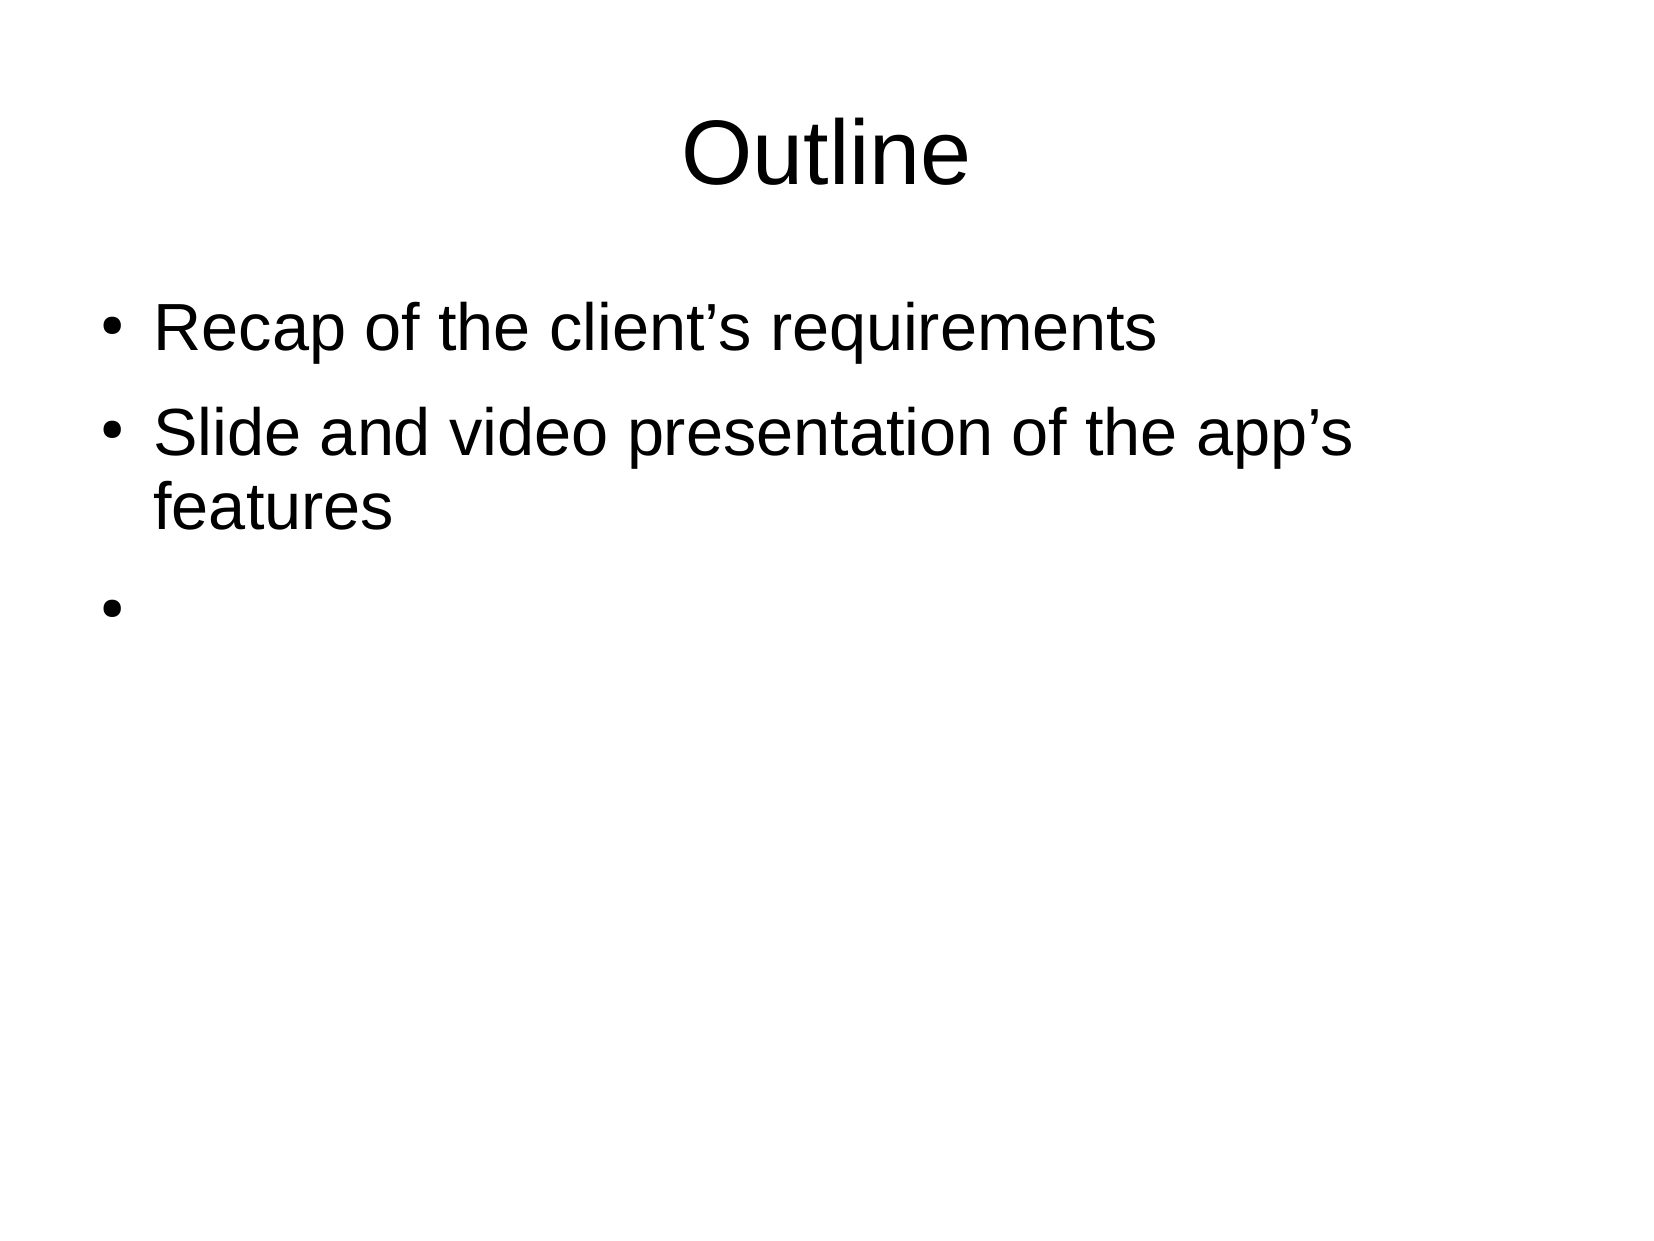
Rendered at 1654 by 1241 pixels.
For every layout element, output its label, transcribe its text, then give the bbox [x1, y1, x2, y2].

list Recap of the client’s requirements Slide and video presentation of the app’s features [82, 290, 1538, 1010]
title Outline [82, 49, 1571, 257]
